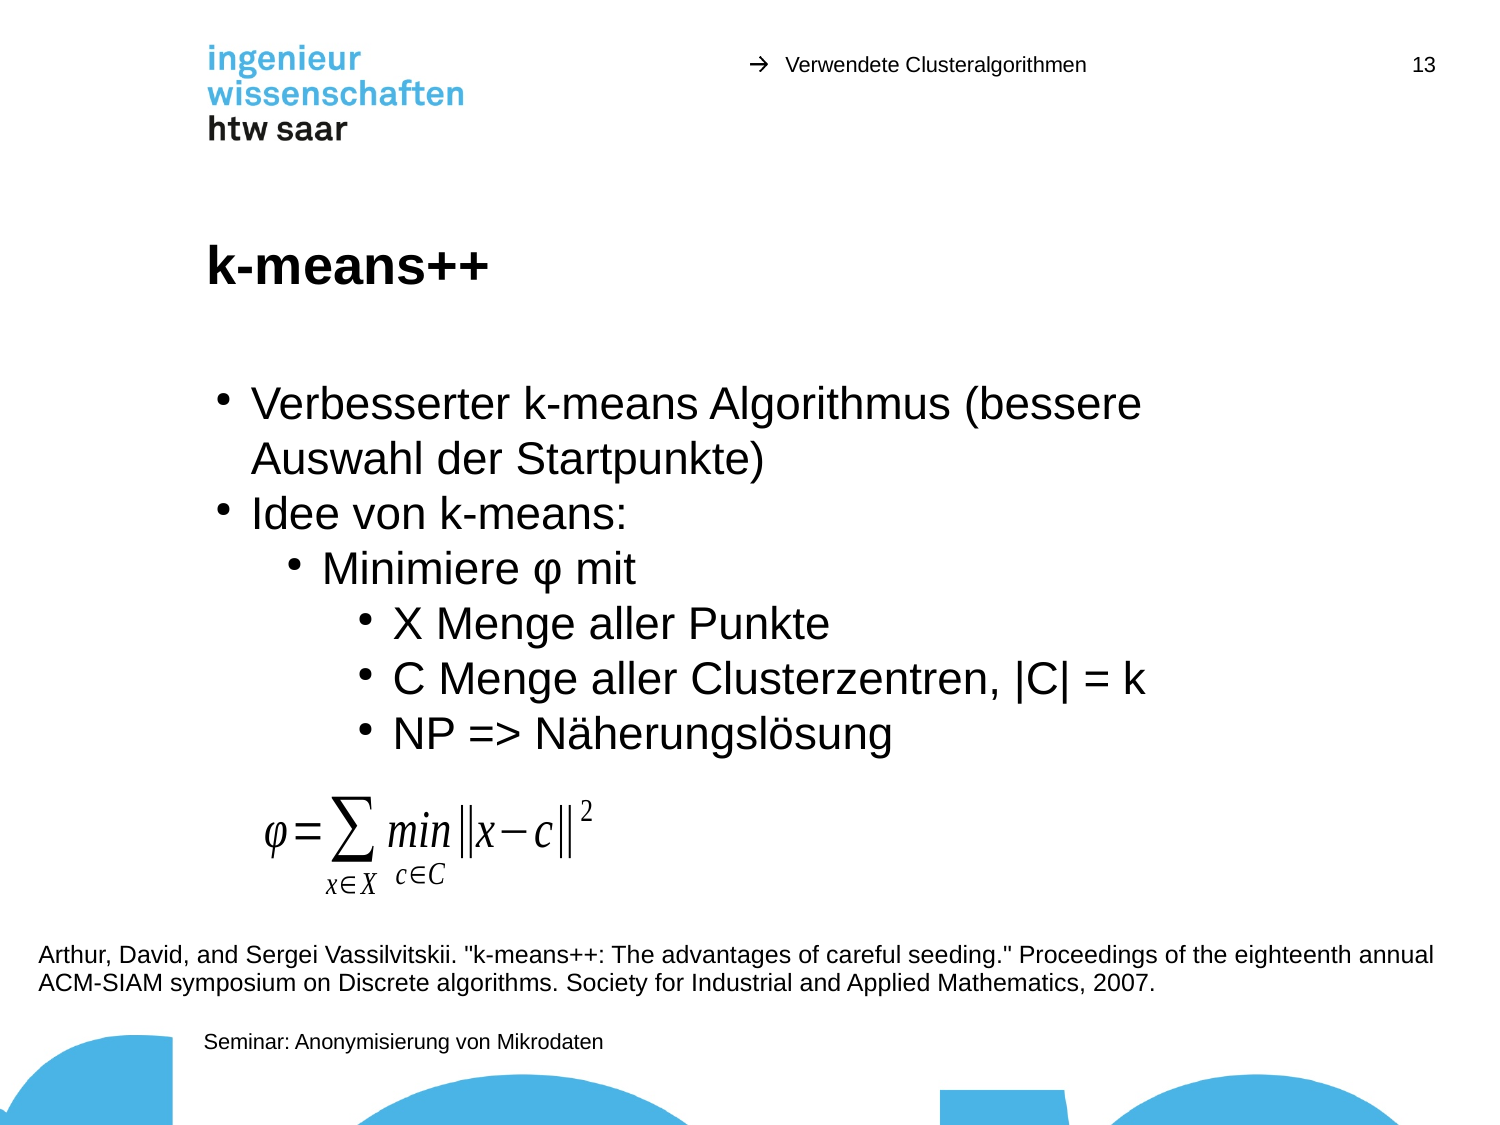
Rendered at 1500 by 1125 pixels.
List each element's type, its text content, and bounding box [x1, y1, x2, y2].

slide_number <Nummer> [1341, 34, 1442, 94]
footer Seminar: Anonymisierung von Mikrodaten [200, 1011, 676, 1072]
slide_number Verwendete Clusteralgorithmen [779, 34, 1312, 94]
text_box Verbesserter k-means Algorithmus (bessere Auswahl der Startpunkte) Idee von k-means: Minimiere φ mit X Menge aller Punkte C Menge aller Clusterzentren, |C| = k NP => Näherungslösung [200, 366, 1217, 449]
picture [0, 0, 1500, 1125]
text_box Arthur, David, and Sergei Vassilvitskii. "k-means++: The advantages of careful seeding." Proceedings of the eighteenth annual ACM-SIAM symposium on Discrete algorithms. Society for Industrial and Applied Mathematics, 2007. [23, 933, 1489, 1004]
chart [253, 791, 603, 900]
text_box k-means++ [200, 224, 1270, 324]
